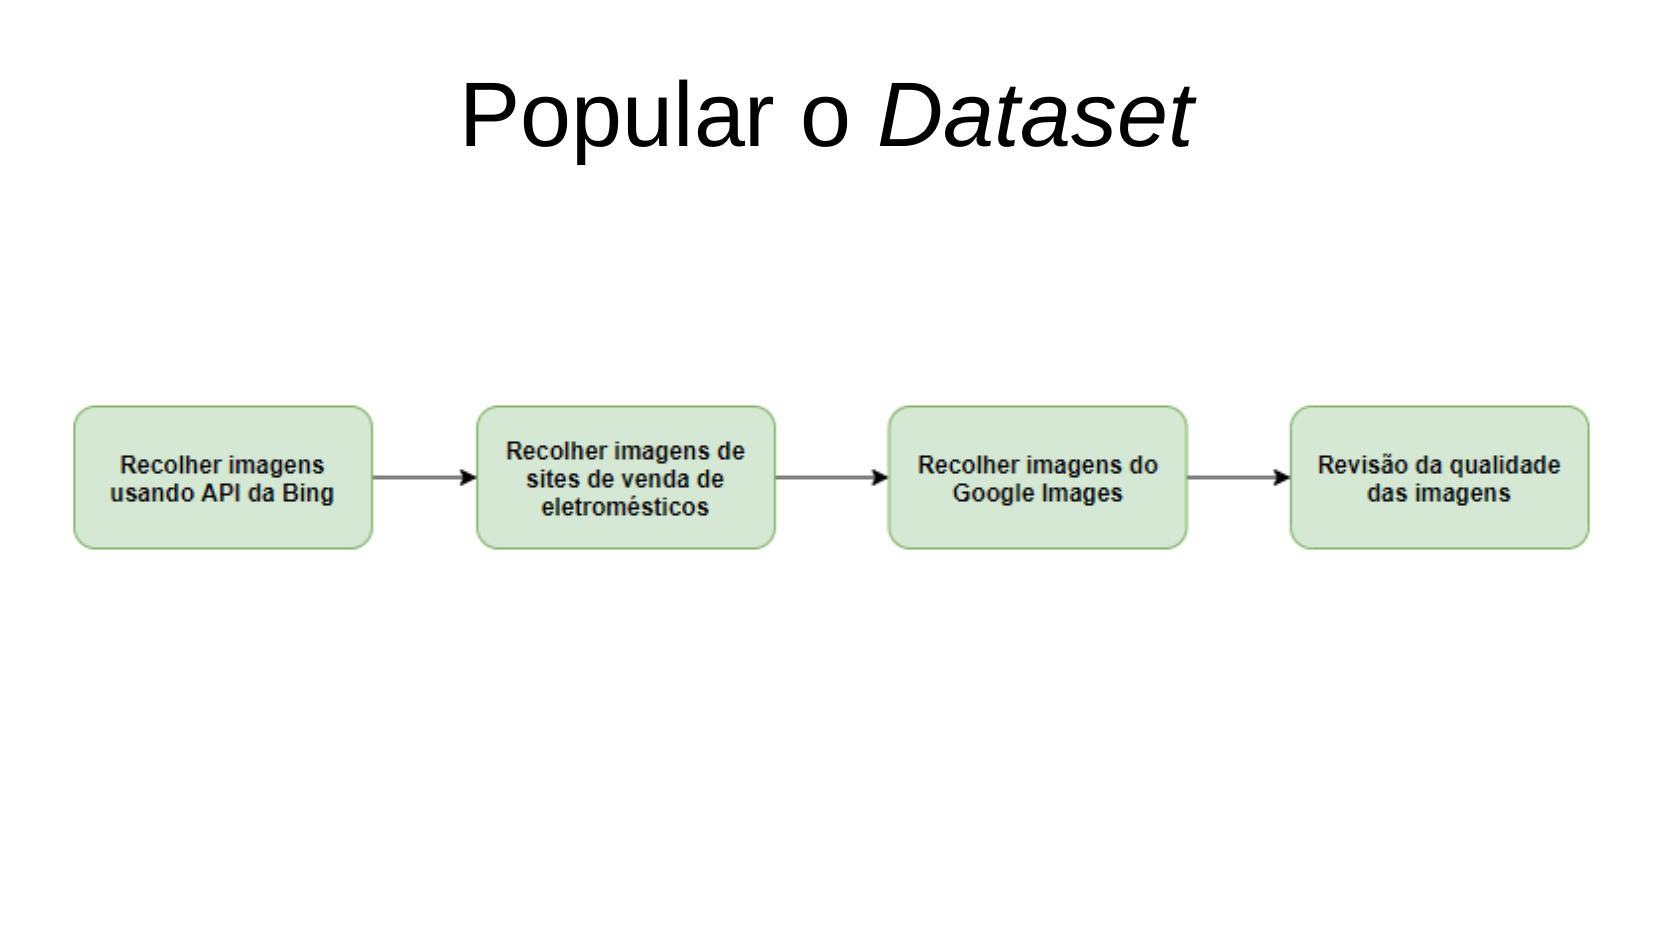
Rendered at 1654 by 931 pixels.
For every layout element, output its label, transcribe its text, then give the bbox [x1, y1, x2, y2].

picture [54, 394, 1600, 558]
title Popular o Dataset [82, 37, 1571, 193]
